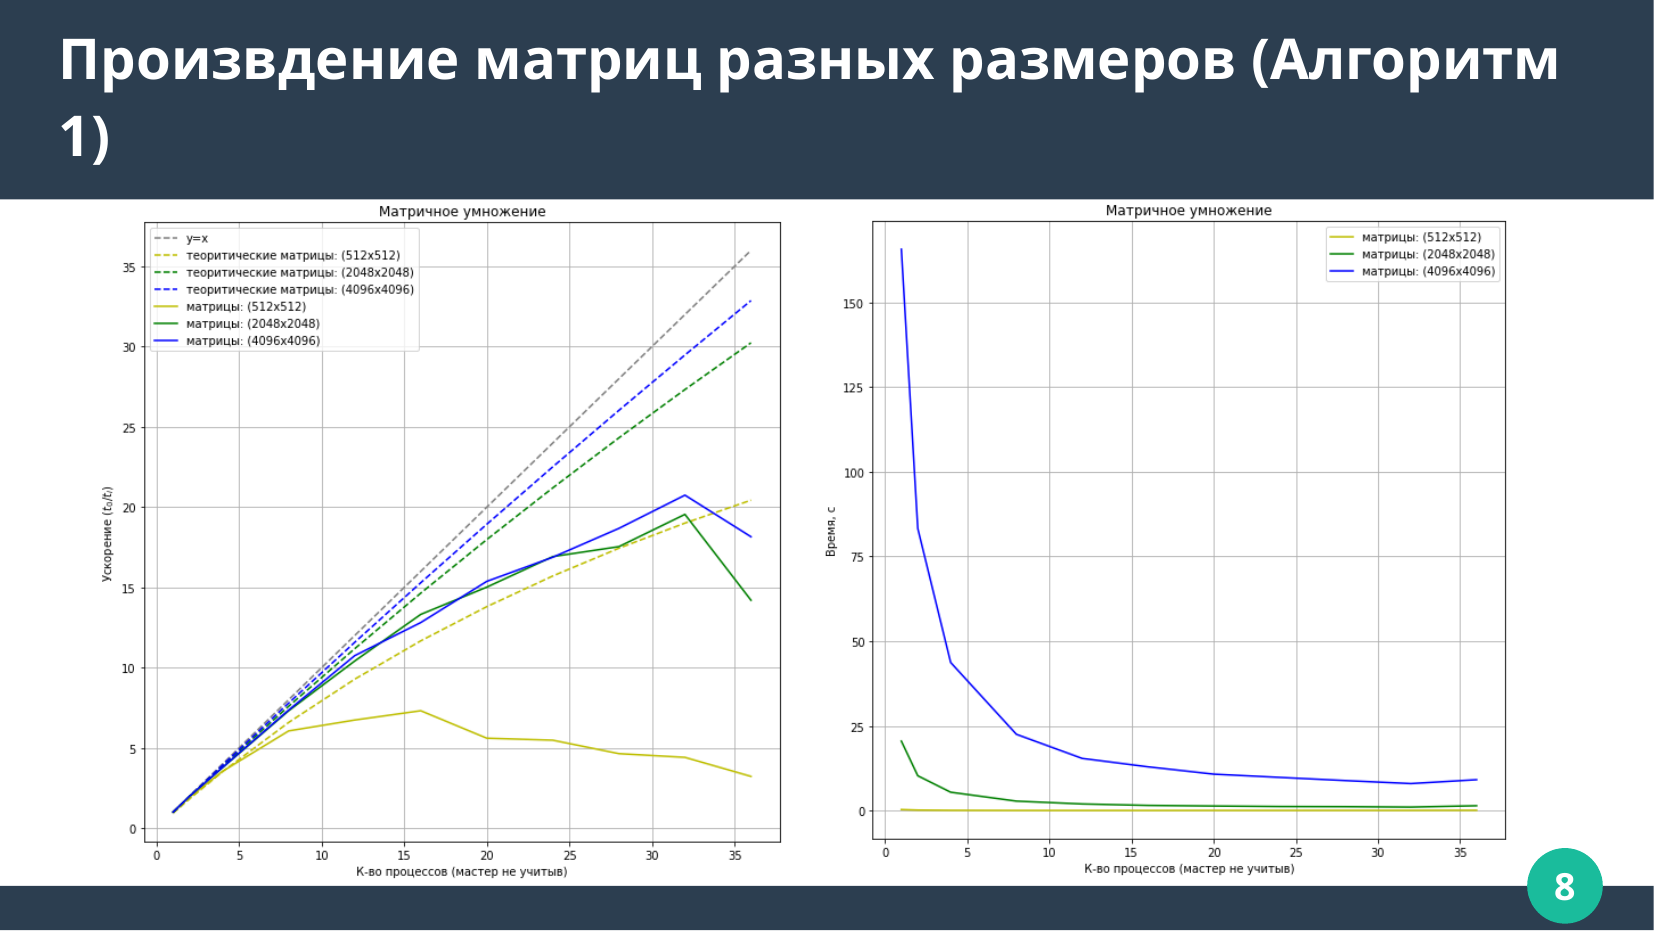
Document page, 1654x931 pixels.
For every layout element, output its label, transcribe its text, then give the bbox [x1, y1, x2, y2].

picture [819, 196, 1513, 882]
title Произвдение матриц разных размеров (Алгоритм 1) [59, 37, 1595, 155]
picture [93, 197, 788, 885]
